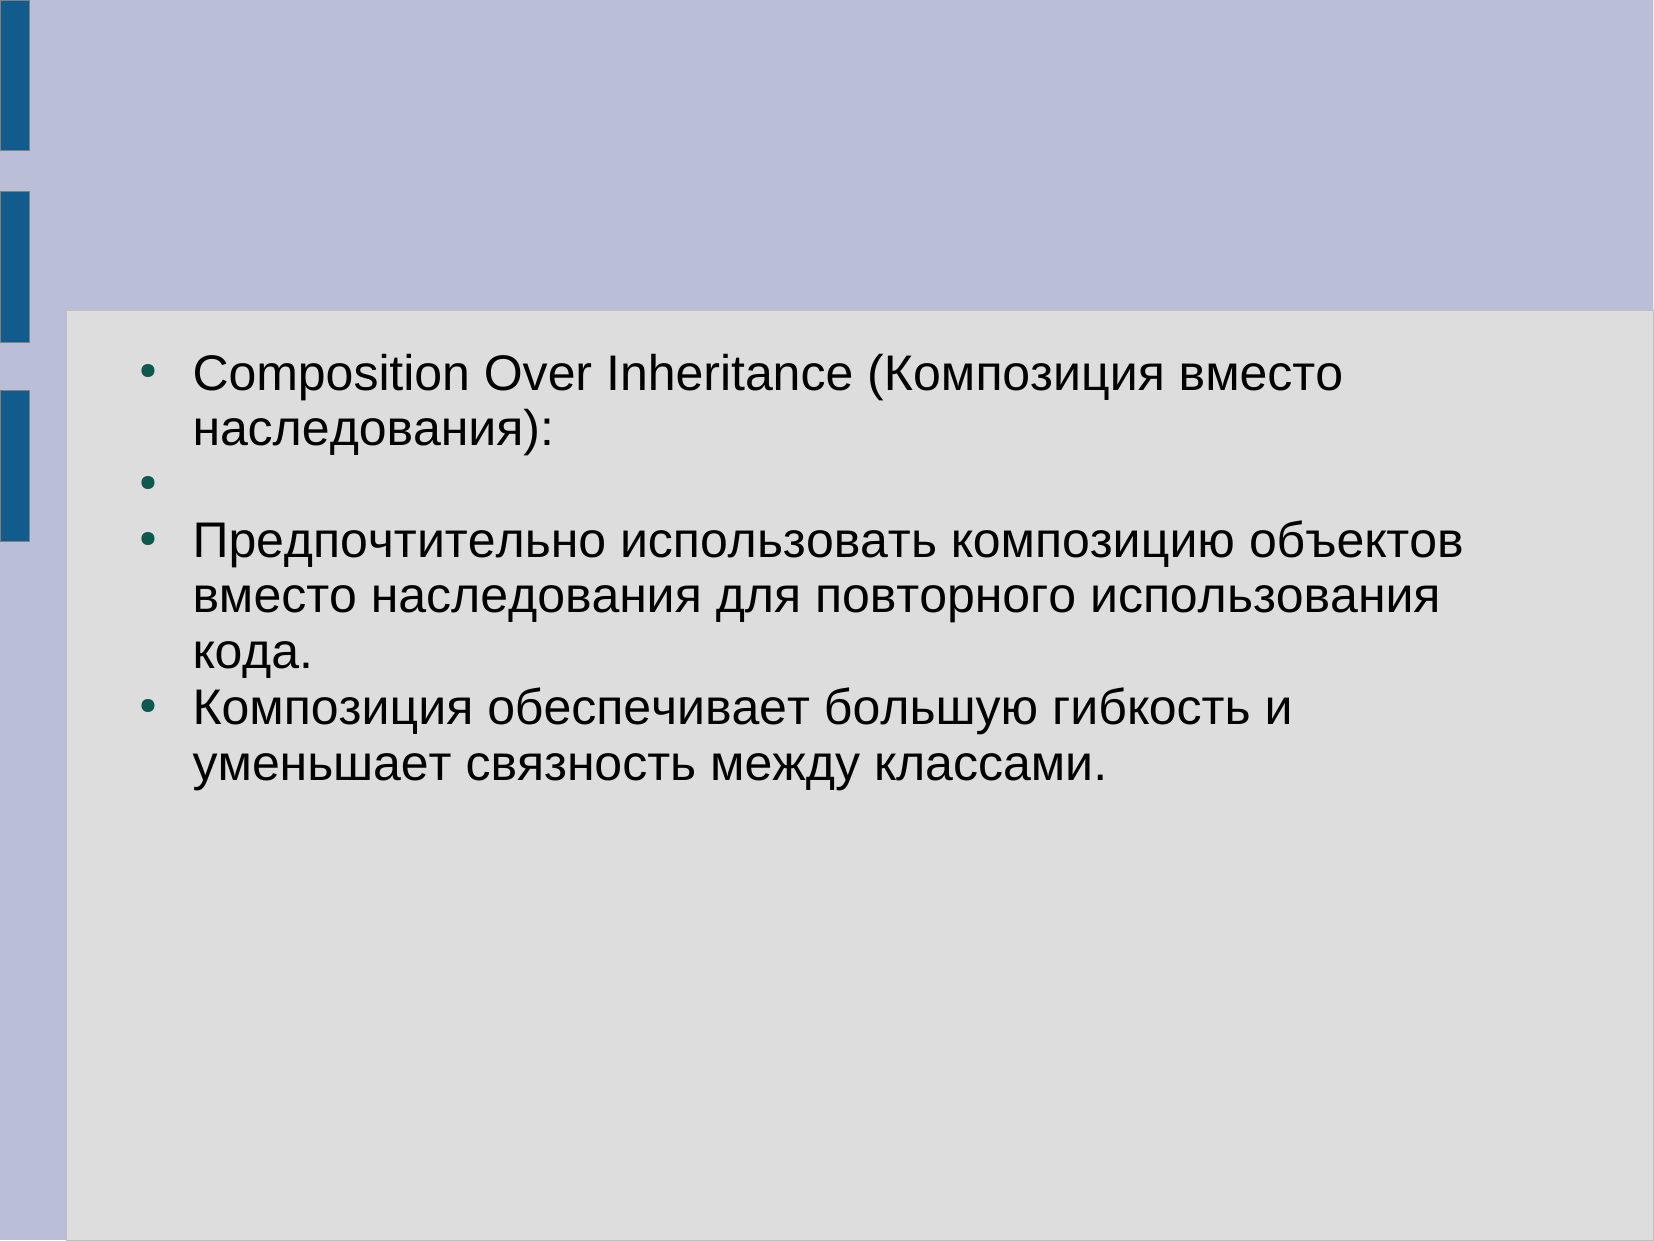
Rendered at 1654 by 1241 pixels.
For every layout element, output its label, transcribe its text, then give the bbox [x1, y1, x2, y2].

list Composition Over Inheritance (Композиция вместо наследования): Предпочтительно использовать композицию объектов вместо наследования для повторного использования кода. Композиция обеспечивает большую гибкость и уменьшает связность между классами. [121, 344, 1534, 1127]
